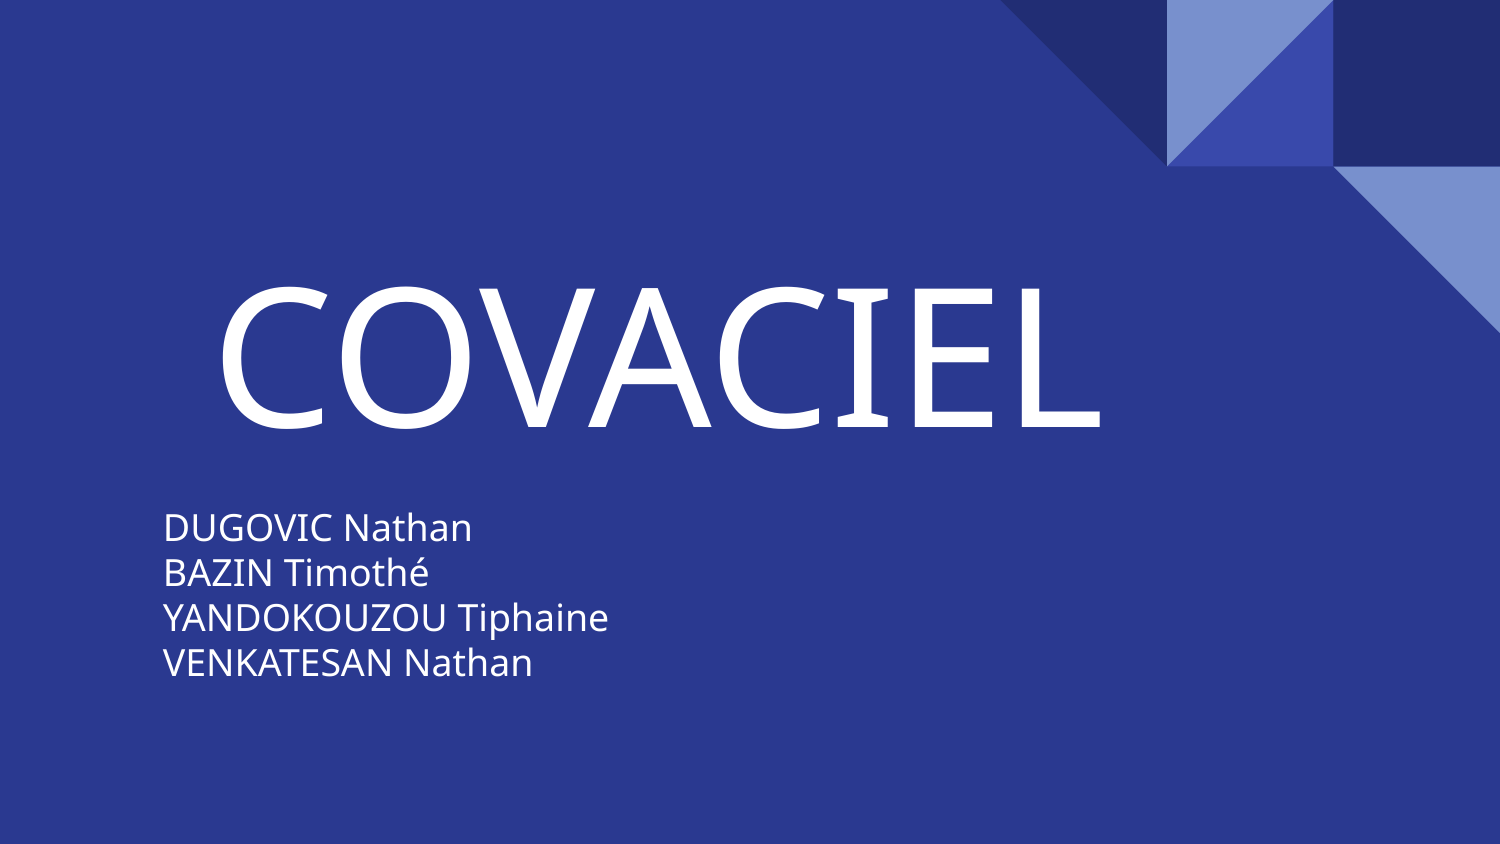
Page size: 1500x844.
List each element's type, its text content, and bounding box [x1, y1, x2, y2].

text_box DUGOVIC Nathan BAZIN Timothé YANDOKOUZOU Tiphaine VENKATESAN Nathan [147, 488, 1339, 677]
title COVACIEL [196, 220, 1249, 482]
